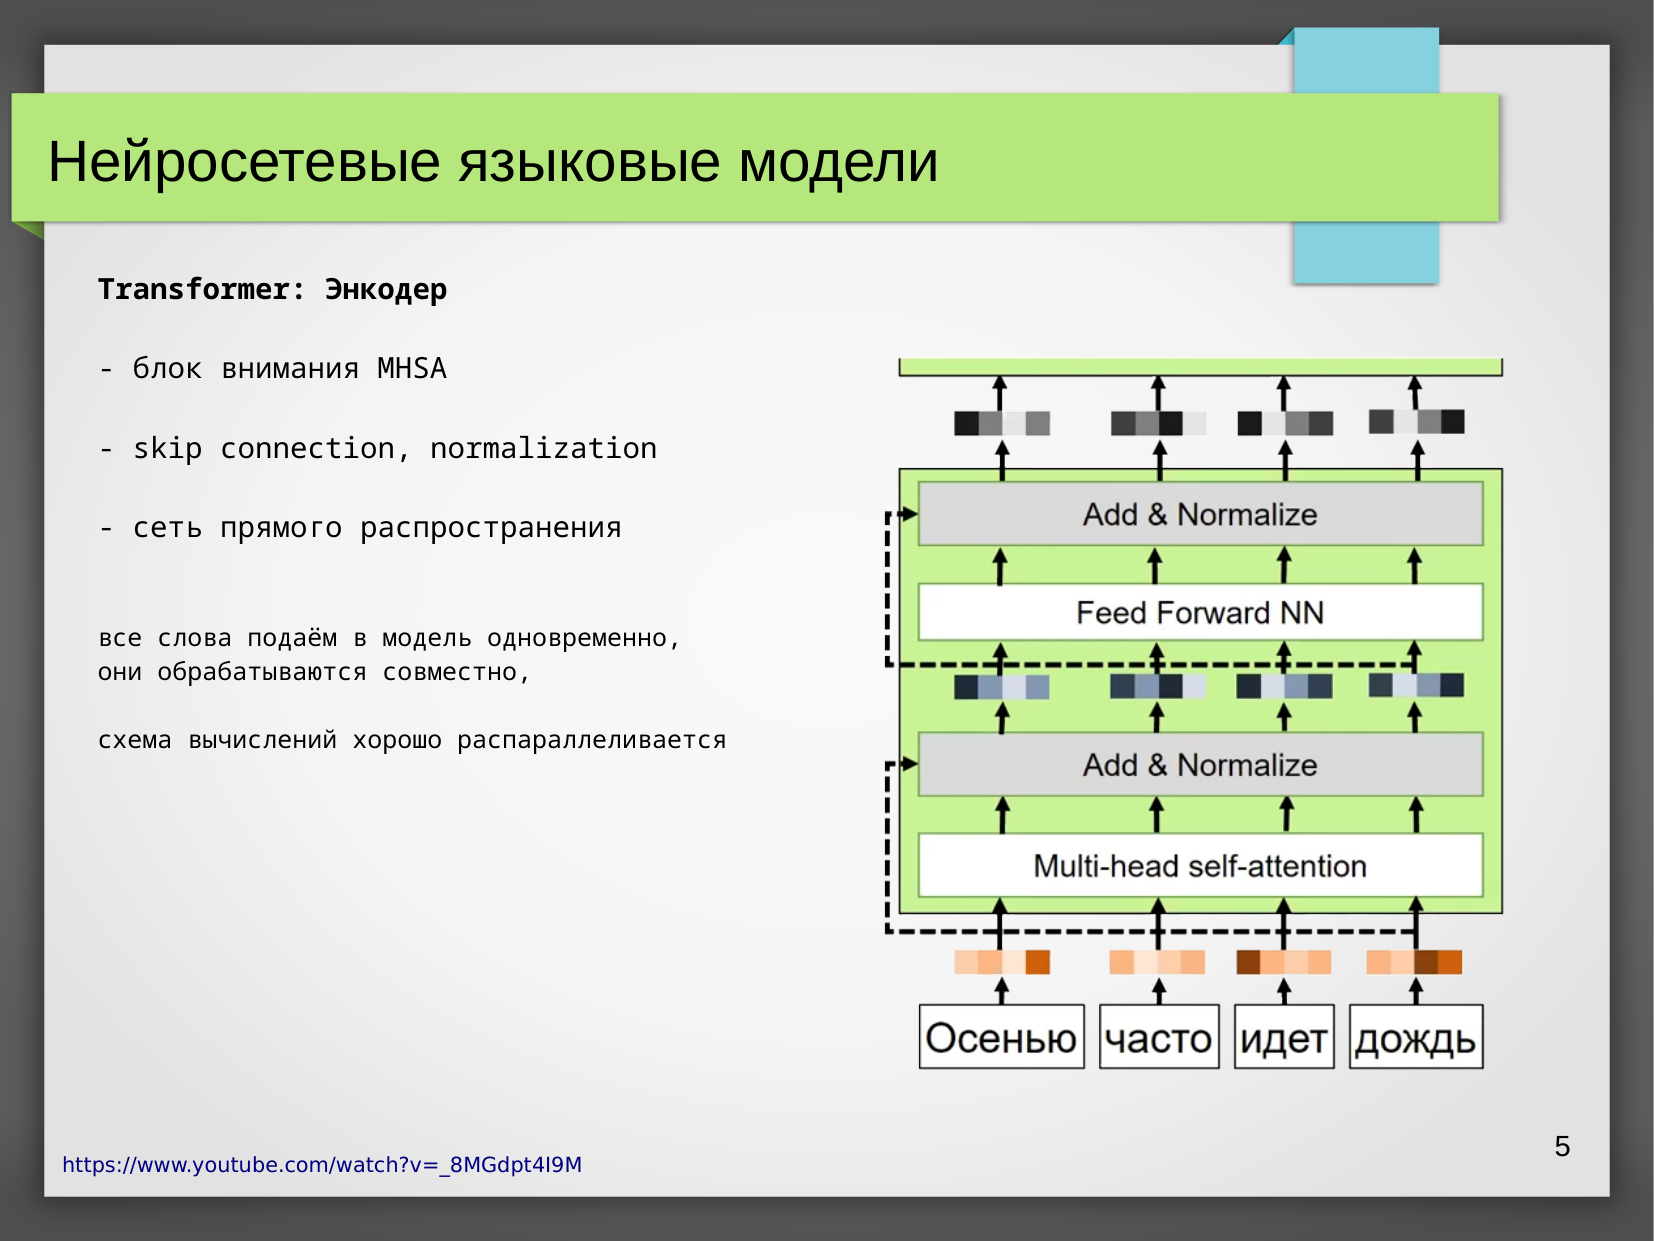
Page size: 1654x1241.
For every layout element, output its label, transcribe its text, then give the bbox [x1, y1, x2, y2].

text_box Transformer: Энкодер - блок внимания MHSA - skip connection, normalization - сеть прямого распространения все слова подаём в модель одновременно, они обрабатываются совместно, схема вычислений хорошо распараллеливается [82, 260, 780, 863]
text_box https://www.youtube.com/watch?v=_8MGdpt4I9M [47, 1145, 650, 1185]
title Нейросетевые языковые модели [47, 121, 1241, 201]
picture [0, 0, 1654, 1241]
